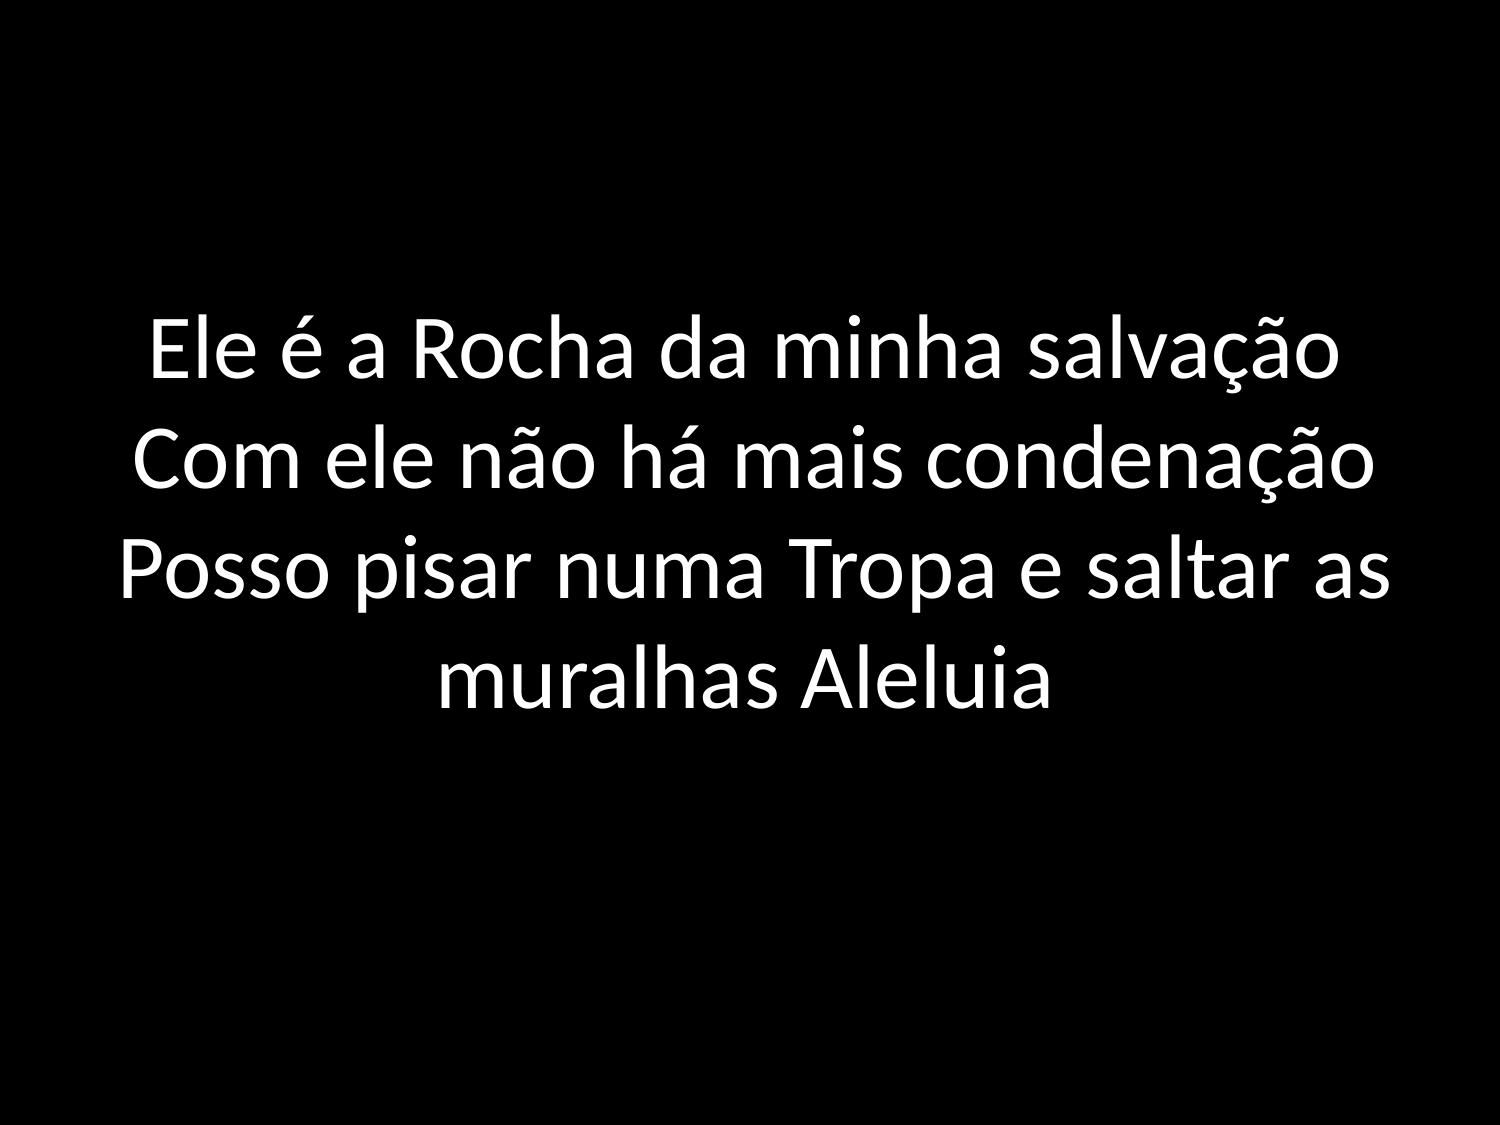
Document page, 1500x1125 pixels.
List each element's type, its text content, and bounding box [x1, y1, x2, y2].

title Ele é a Rocha da minha salvação Com ele não há mais condenação Posso pisar numa Tropa e saltar as muralhas Aleluia [46, 45, 1465, 1079]
